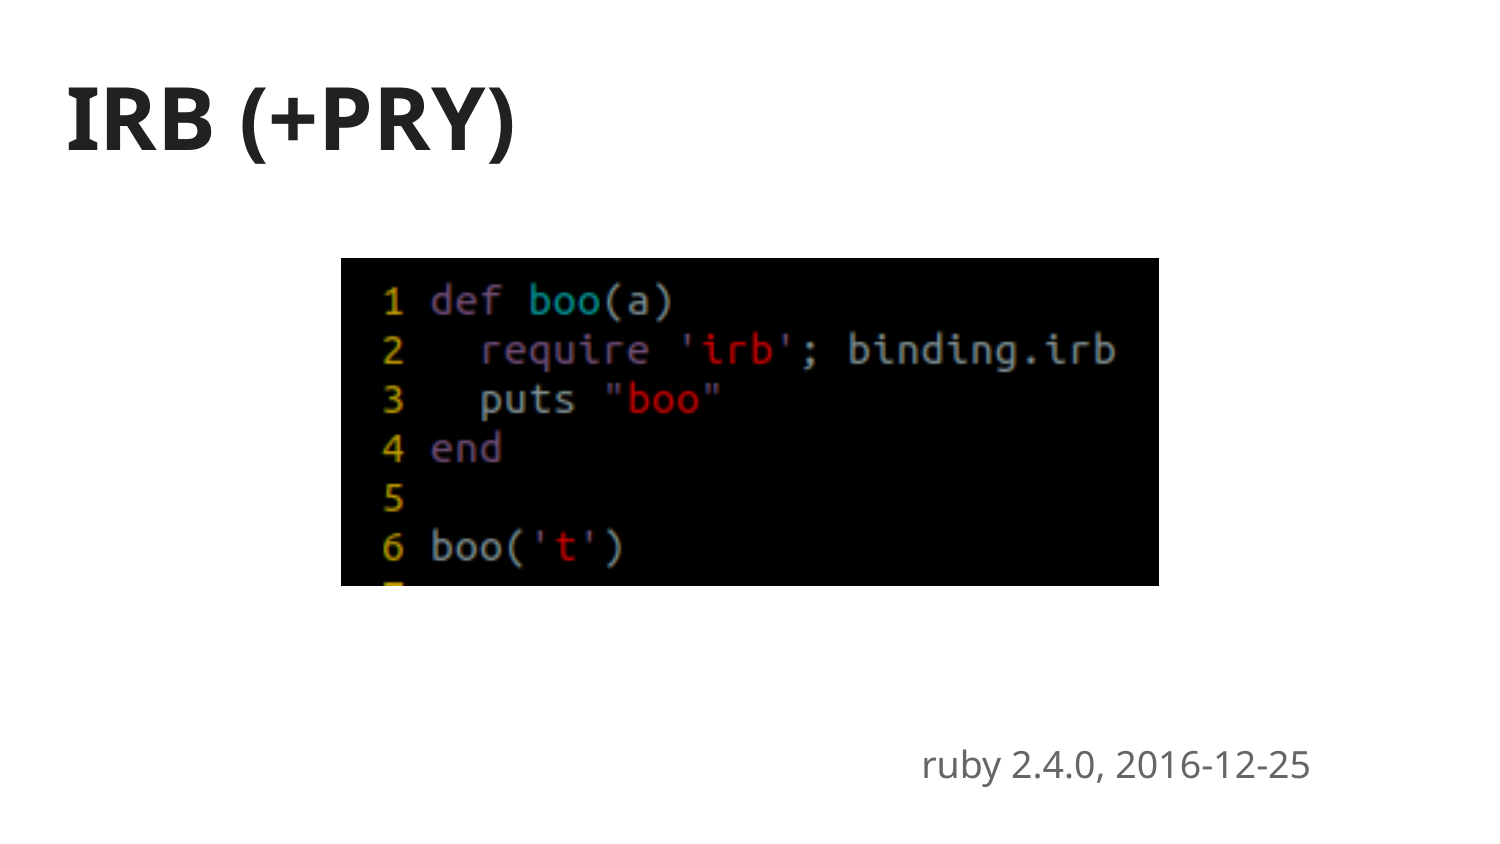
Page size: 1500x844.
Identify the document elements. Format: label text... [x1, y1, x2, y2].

picture [341, 258, 1159, 586]
text_box ruby 2.4.0, 2016-12-25 [906, 718, 1449, 811]
title IRB (+PRY) [51, 48, 1449, 180]
